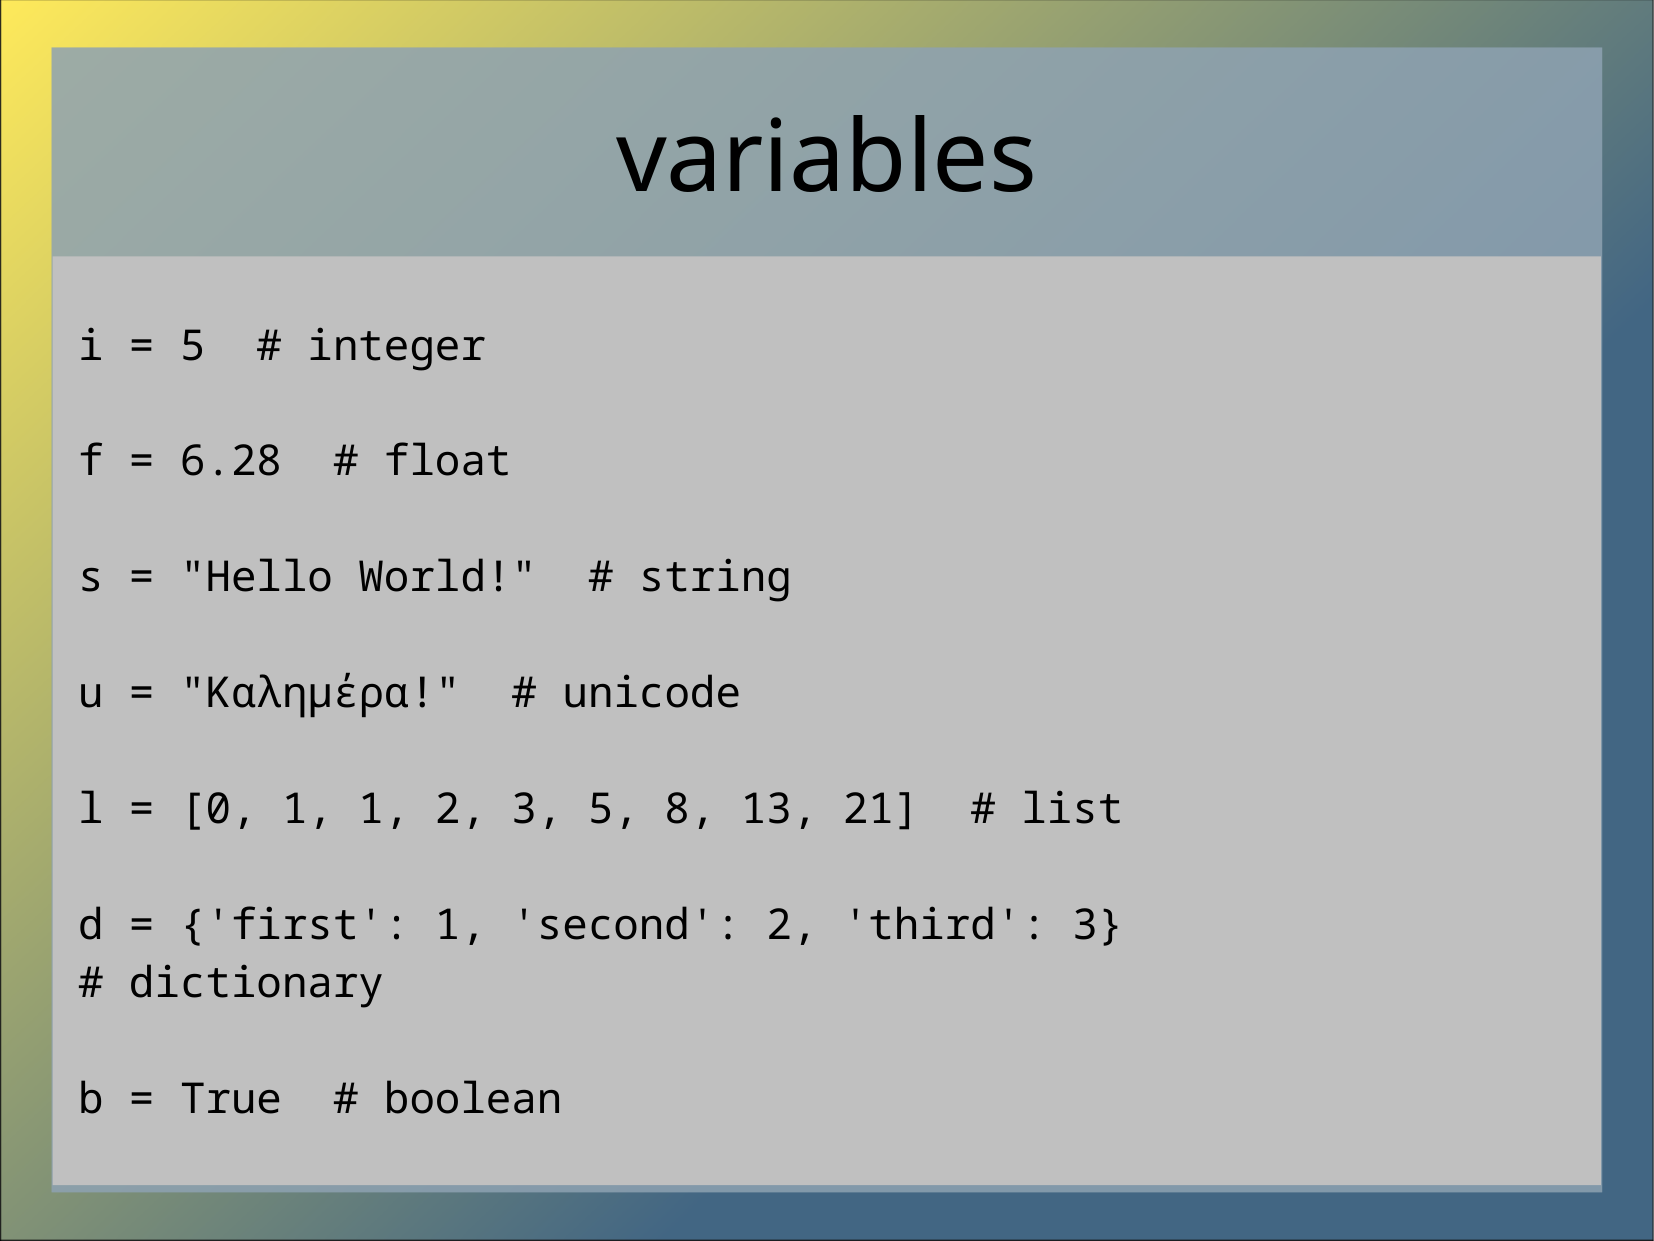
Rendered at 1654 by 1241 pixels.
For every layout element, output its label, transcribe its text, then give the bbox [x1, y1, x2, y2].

title variables [82, 49, 1571, 256]
picture [0, 0, 1654, 1241]
list i = 5 # integer f = 6.28 # float s = "Hello World!" # string u = "Καλημέρα!" # unicode l = [0, 1, 1, 2, 3, 5, 8, 13, 21] # list d = {'first': 1, 'second': 2, 'third': 3} # dictionary b = True # boolean [52, 256, 1601, 1186]
